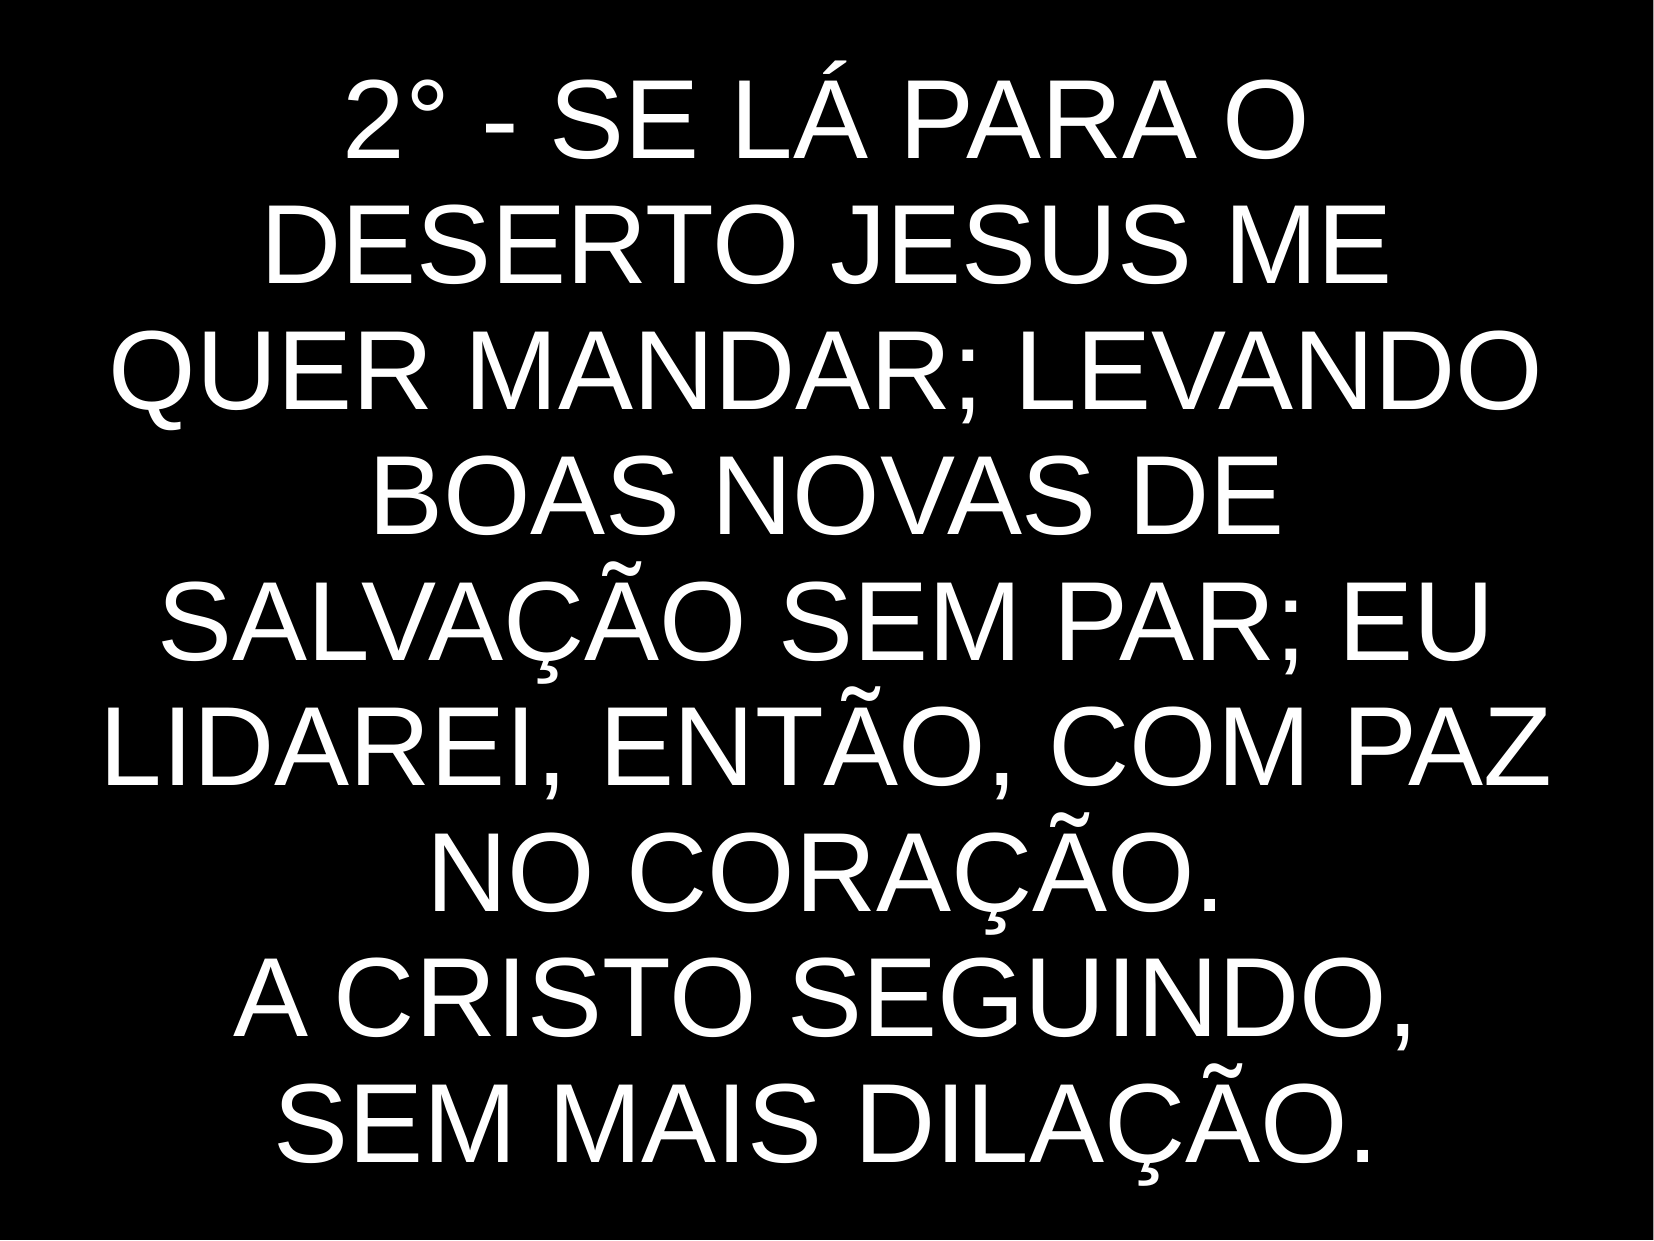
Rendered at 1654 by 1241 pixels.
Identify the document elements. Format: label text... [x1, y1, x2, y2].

subtitle 2° - SE LÁ PARA O DESERTO JESUS ME QUER MANDAR; LEVANDO BOAS NOVAS DE SALVAÇÃO SEM PAR; EU LIDAREI, ENTÃO, COM PAZ NO CORAÇÃO. A CRISTO SEGUINDO, SEM MAIS DILAÇÃO. [82, 49, 1571, 1193]
